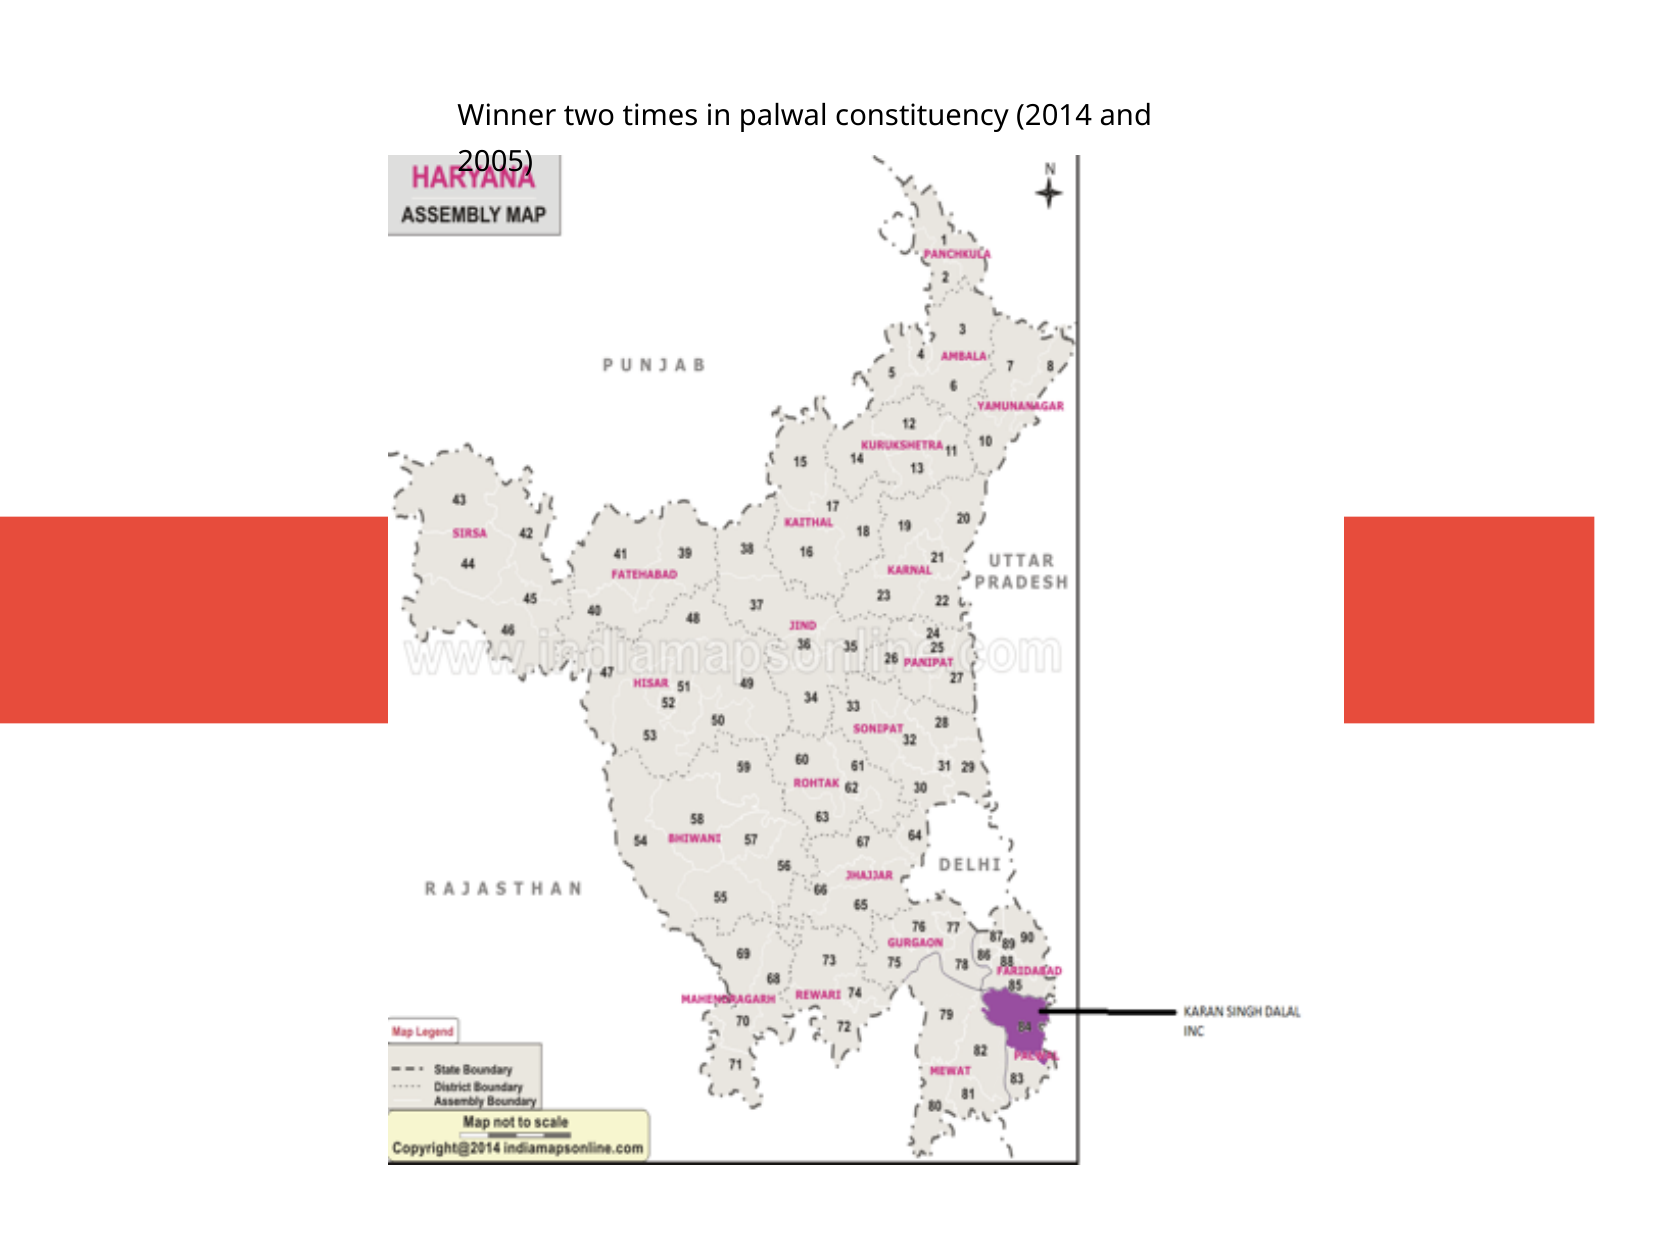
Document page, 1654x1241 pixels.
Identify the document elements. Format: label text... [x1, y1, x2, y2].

picture [388, 155, 1344, 1165]
picture [477, 155, 486, 169]
text_box Winner two times in palwal constituency (2014 and 2005) [442, 81, 1223, 130]
picture [494, 155, 503, 169]
